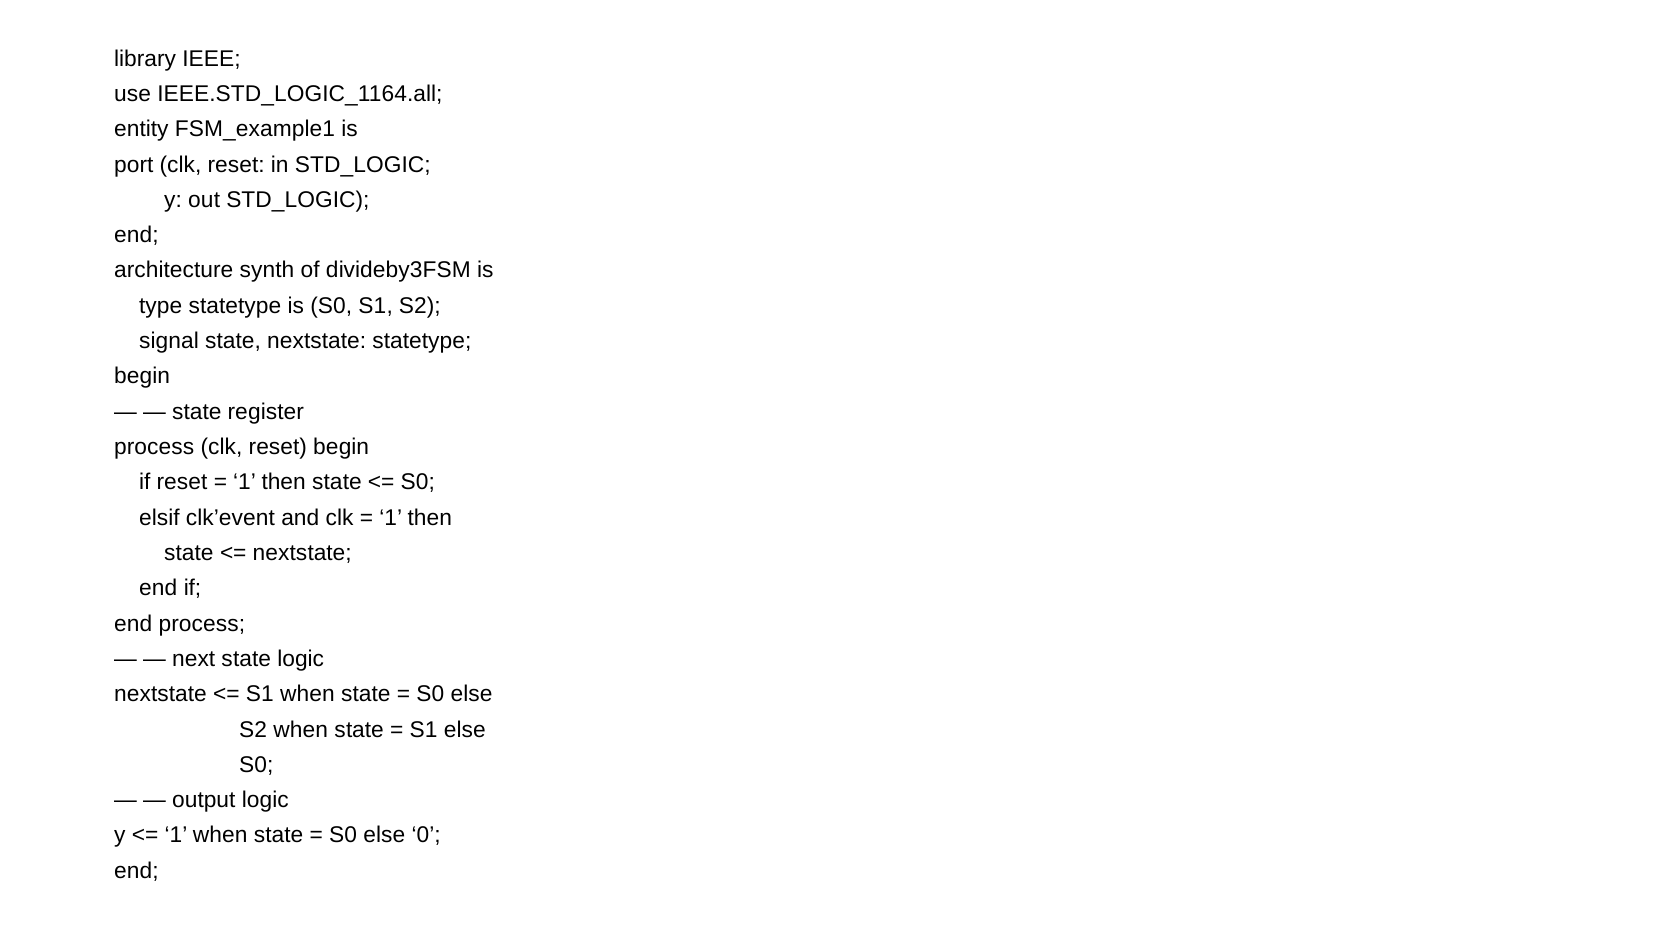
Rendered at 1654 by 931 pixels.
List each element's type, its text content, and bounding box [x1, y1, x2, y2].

list library IEEE; use IEEE.STD_LOGIC_1164.all; entity FSM_example1 is port (clk, reset: in STD_LOGIC; y: out STD_LOGIC); end; architecture synth of divideby3FSM is type statetype is (S0, S1, S2); signal state, nextstate: statetype; begin — — state register process (clk, reset) begin if reset = ‘1’ then state <= S0; elsif clk’event and clk = ‘1’ then state <= nextstate; end if; end process; — — next state logic nextstate <= S1 when state = S0 else S2 when state = S1 else S0; — — output logic y <= ‘1’ when state = S0 else ‘0’; end; [90, 45, 1579, 901]
